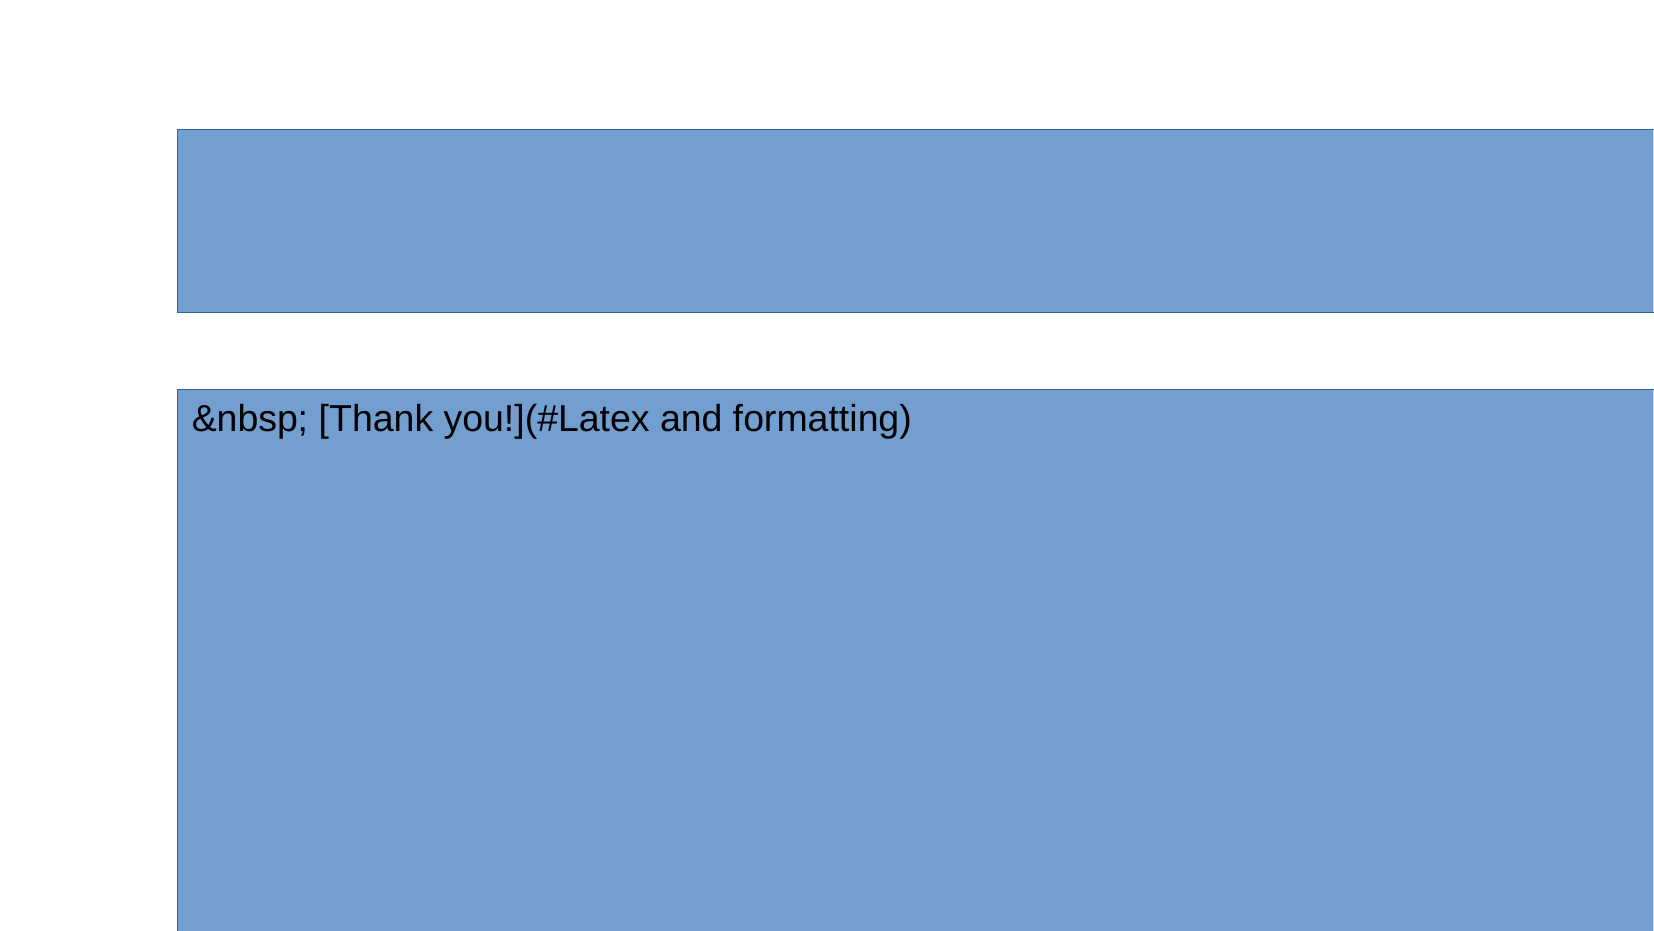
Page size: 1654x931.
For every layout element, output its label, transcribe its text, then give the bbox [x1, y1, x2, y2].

text_box &nbsp; [Thank you!](#Latex and formatting) [177, 389, 1654, 931]
text_box [177, 129, 1654, 313]
